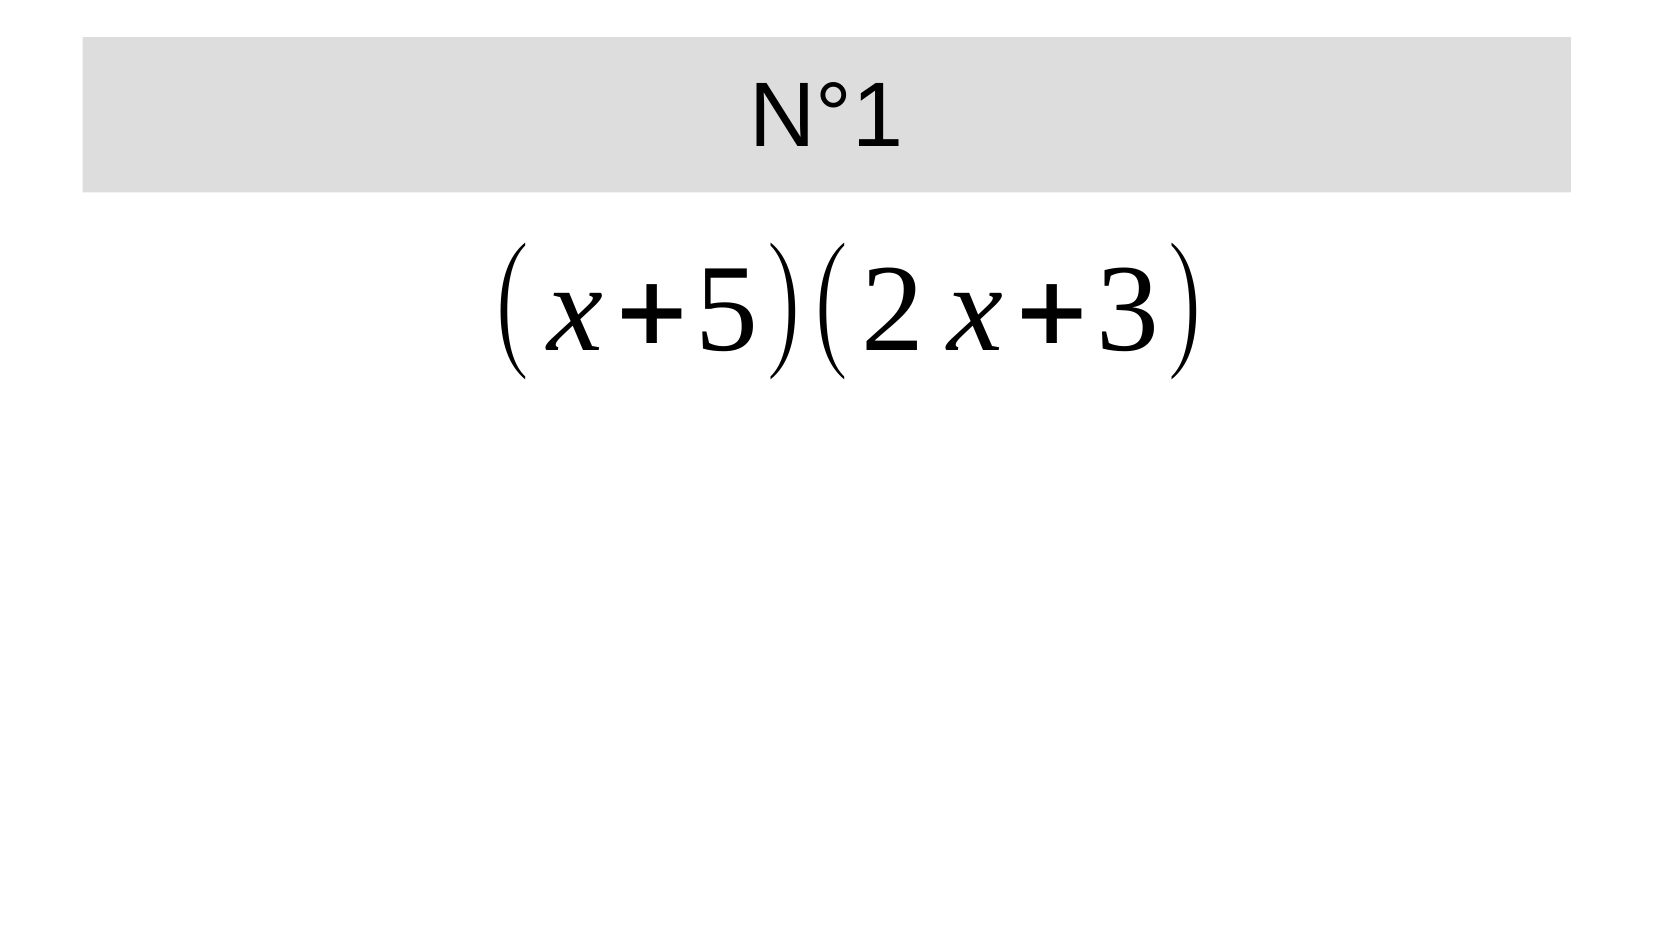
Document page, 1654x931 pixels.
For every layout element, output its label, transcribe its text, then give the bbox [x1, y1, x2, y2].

chart [484, 236, 1213, 386]
title N°1 [82, 37, 1571, 193]
